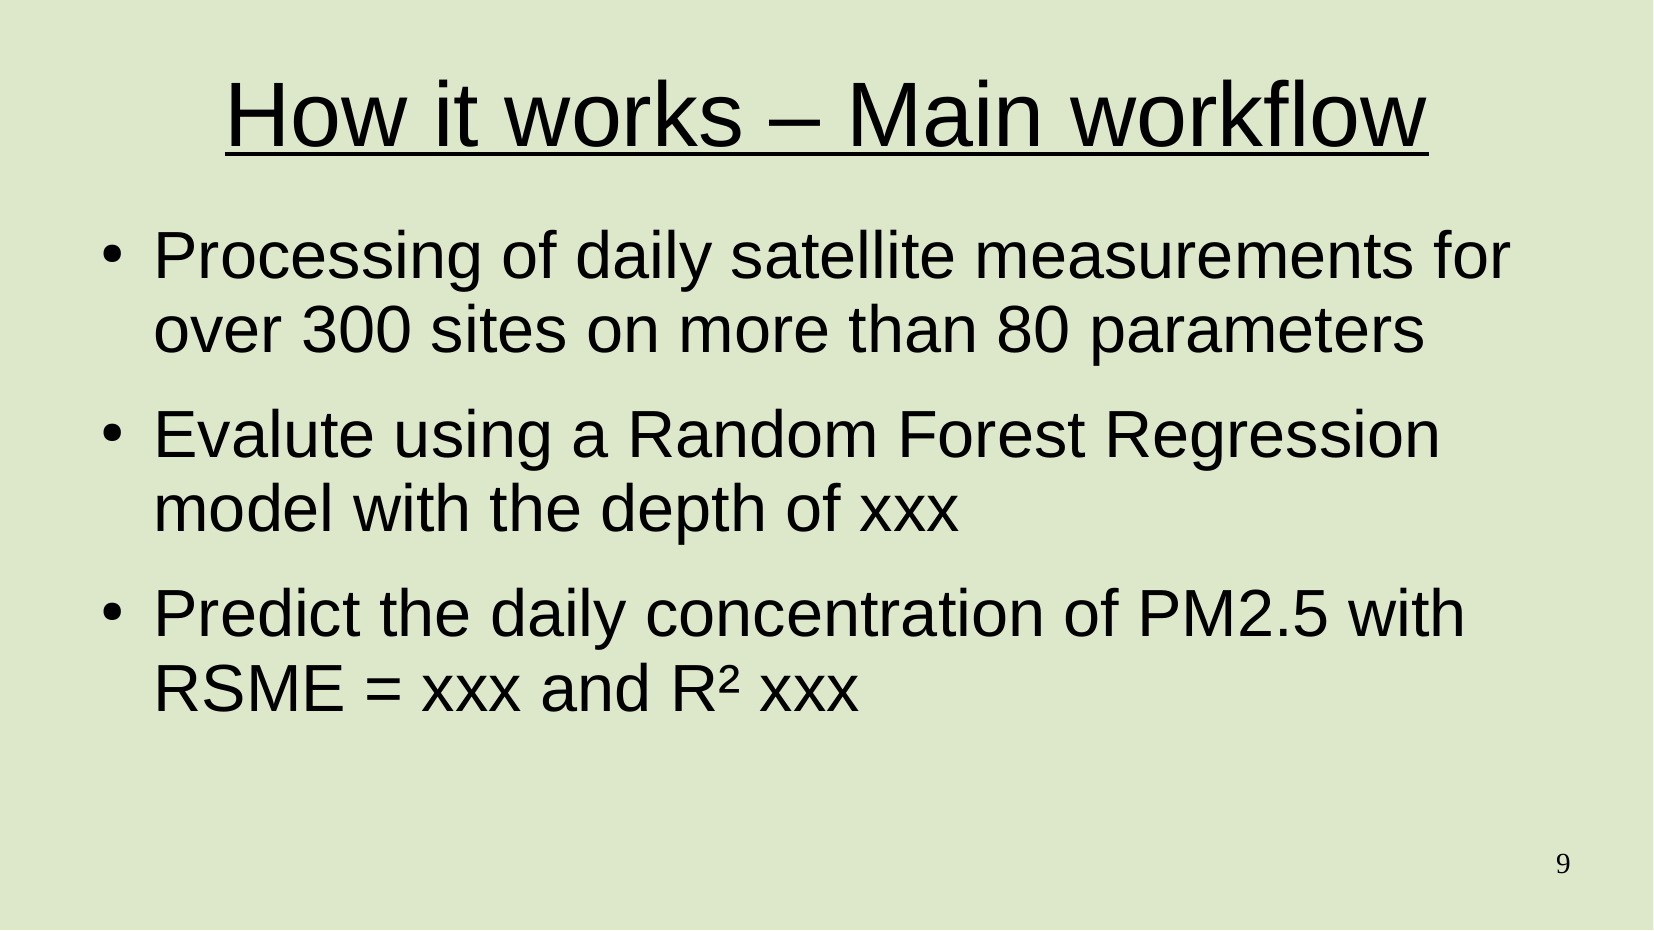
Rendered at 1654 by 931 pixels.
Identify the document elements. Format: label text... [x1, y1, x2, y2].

list Processing of daily satellite measurements for over 300 sites on more than 80 parameters Evalute using a Random Forest Regression model with the depth of xxx Predict the daily concentration of PM2.5 with RSME = xxx and R² xxx [82, 217, 1571, 758]
title How it works – Main workflow [82, 37, 1571, 193]
